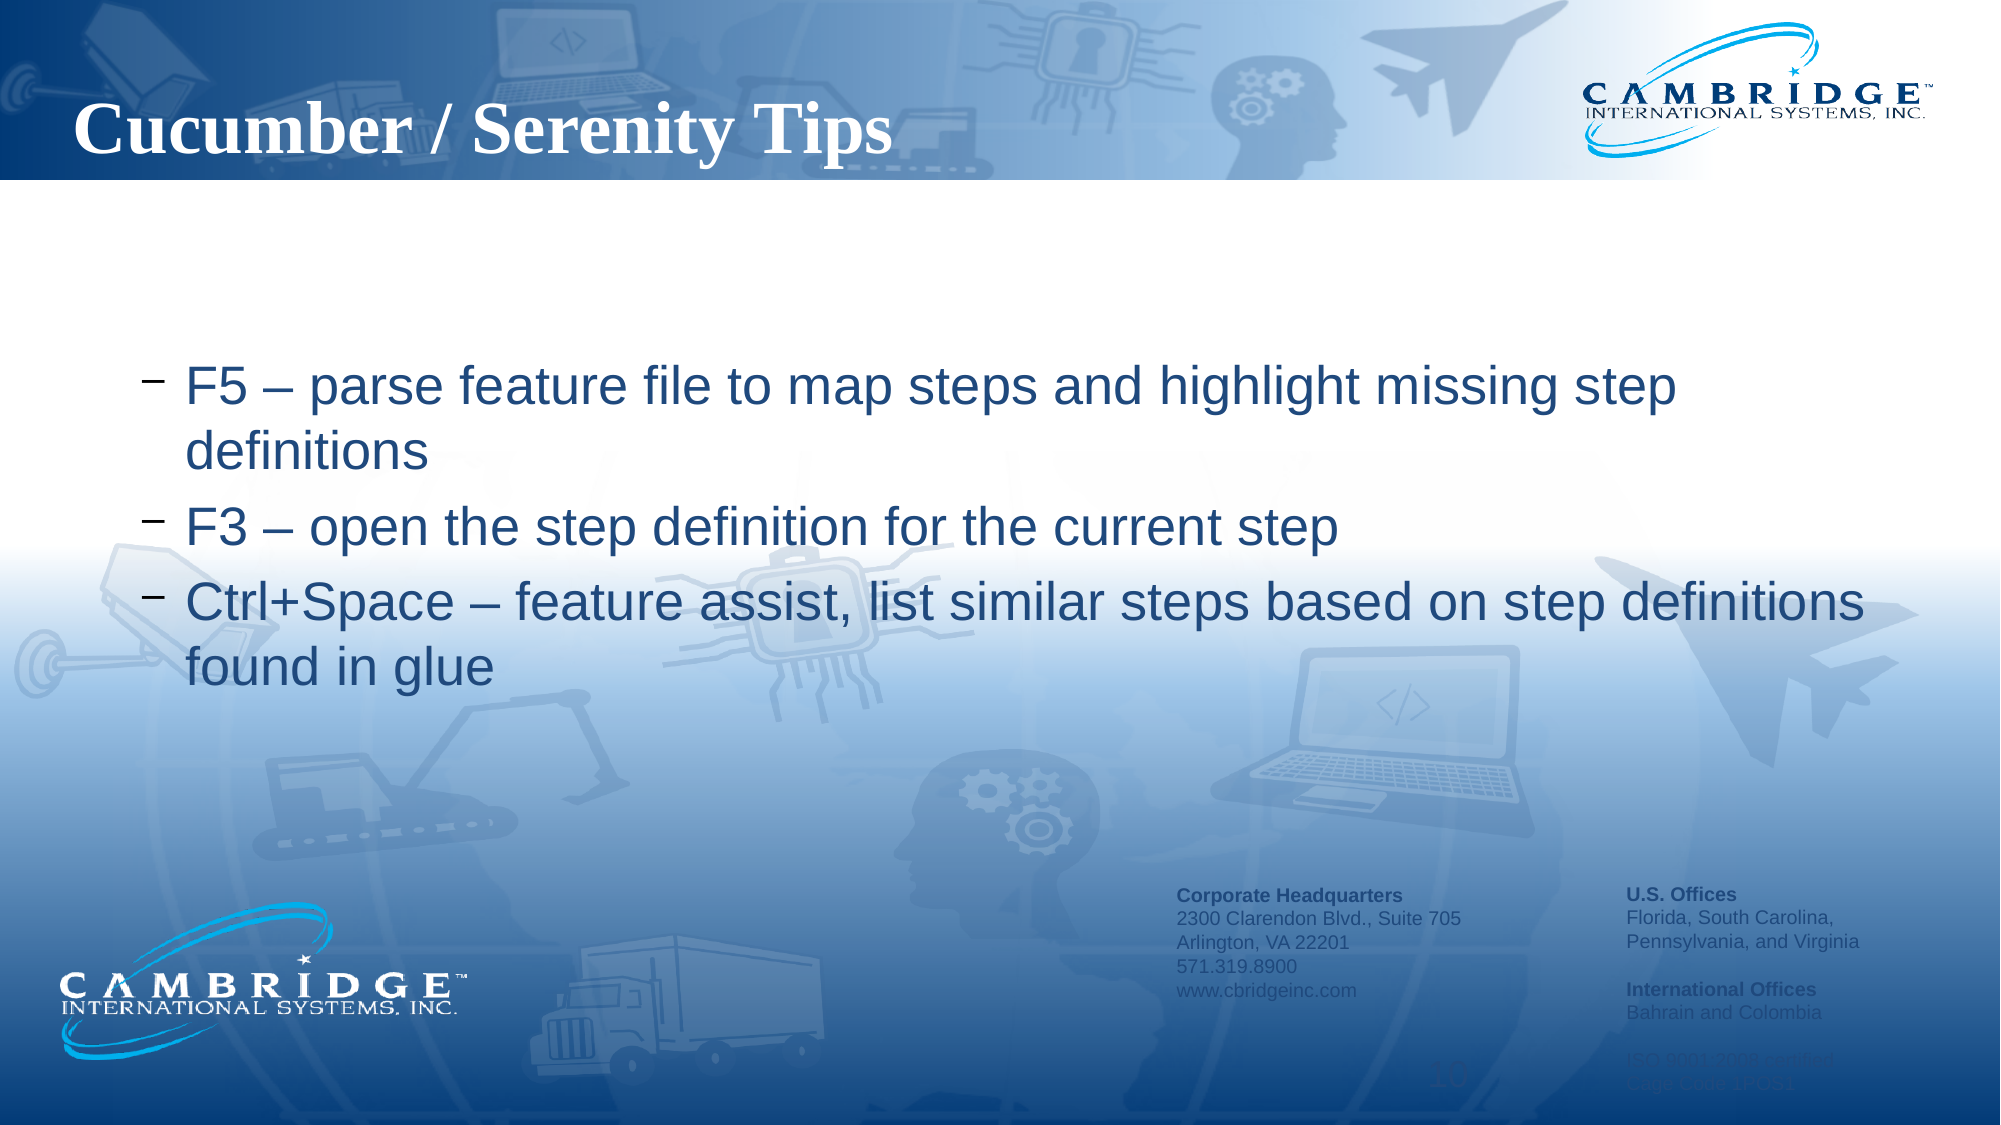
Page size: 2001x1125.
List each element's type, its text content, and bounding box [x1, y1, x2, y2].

title Cucumber / Serenity Tips [57, 70, 1522, 223]
picture [0, 0, 1995, 180]
slide_number <number> [1412, 1042, 1863, 1103]
picture [0, 451, 2000, 1125]
list Cucumber does not use @BeforeClass and @AfterClass – use “Background:” instead The Eclipse Cucumber plugin automatically parses your code to identify missing glue F5 – parse feature file to map steps and highlight missing step definitions F3 – open the step definition for the current step Ctrl+Space – feature assist, list similar steps based on step definitions found in glue [57, 223, 1900, 1005]
